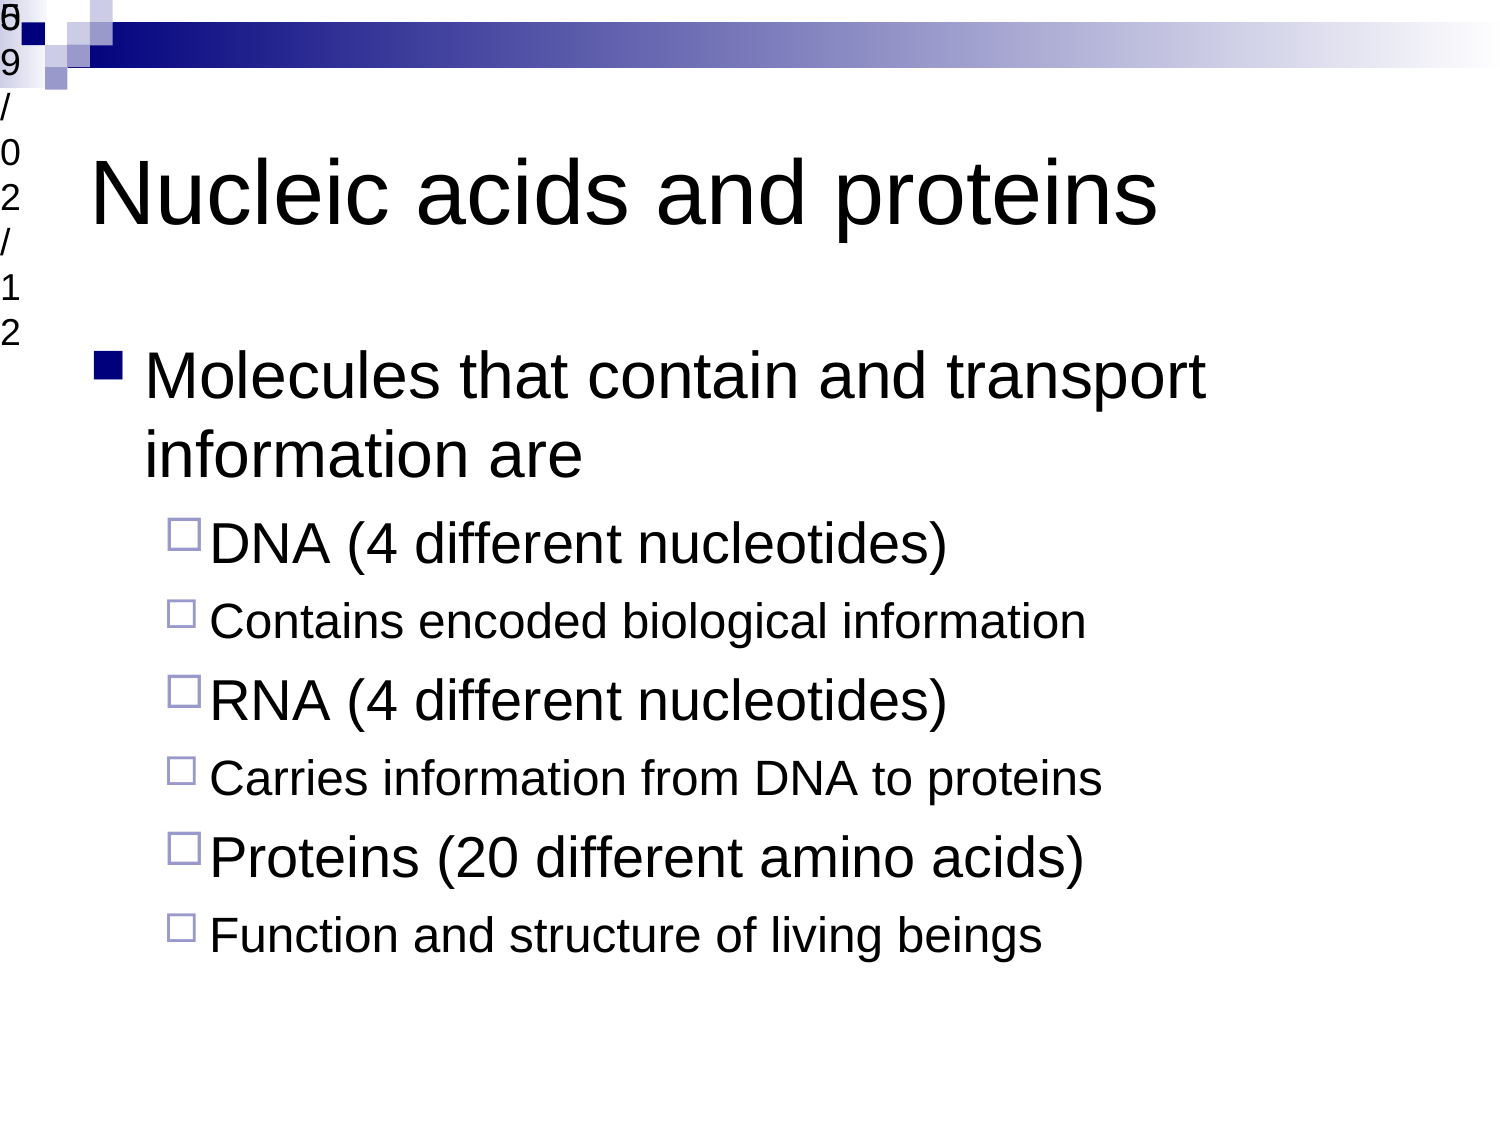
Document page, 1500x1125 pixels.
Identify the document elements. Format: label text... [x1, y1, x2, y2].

list Molecules that contain and transport information are DNA (4 different nucleotides) Contains encoded biological information RNA (4 different nucleotides) Carries information from DNA to proteins Proteins (20 different amino acids) Function and structure of living beings [75, 324, 1425, 972]
title Nucleic acids and proteins [75, 75, 1425, 300]
